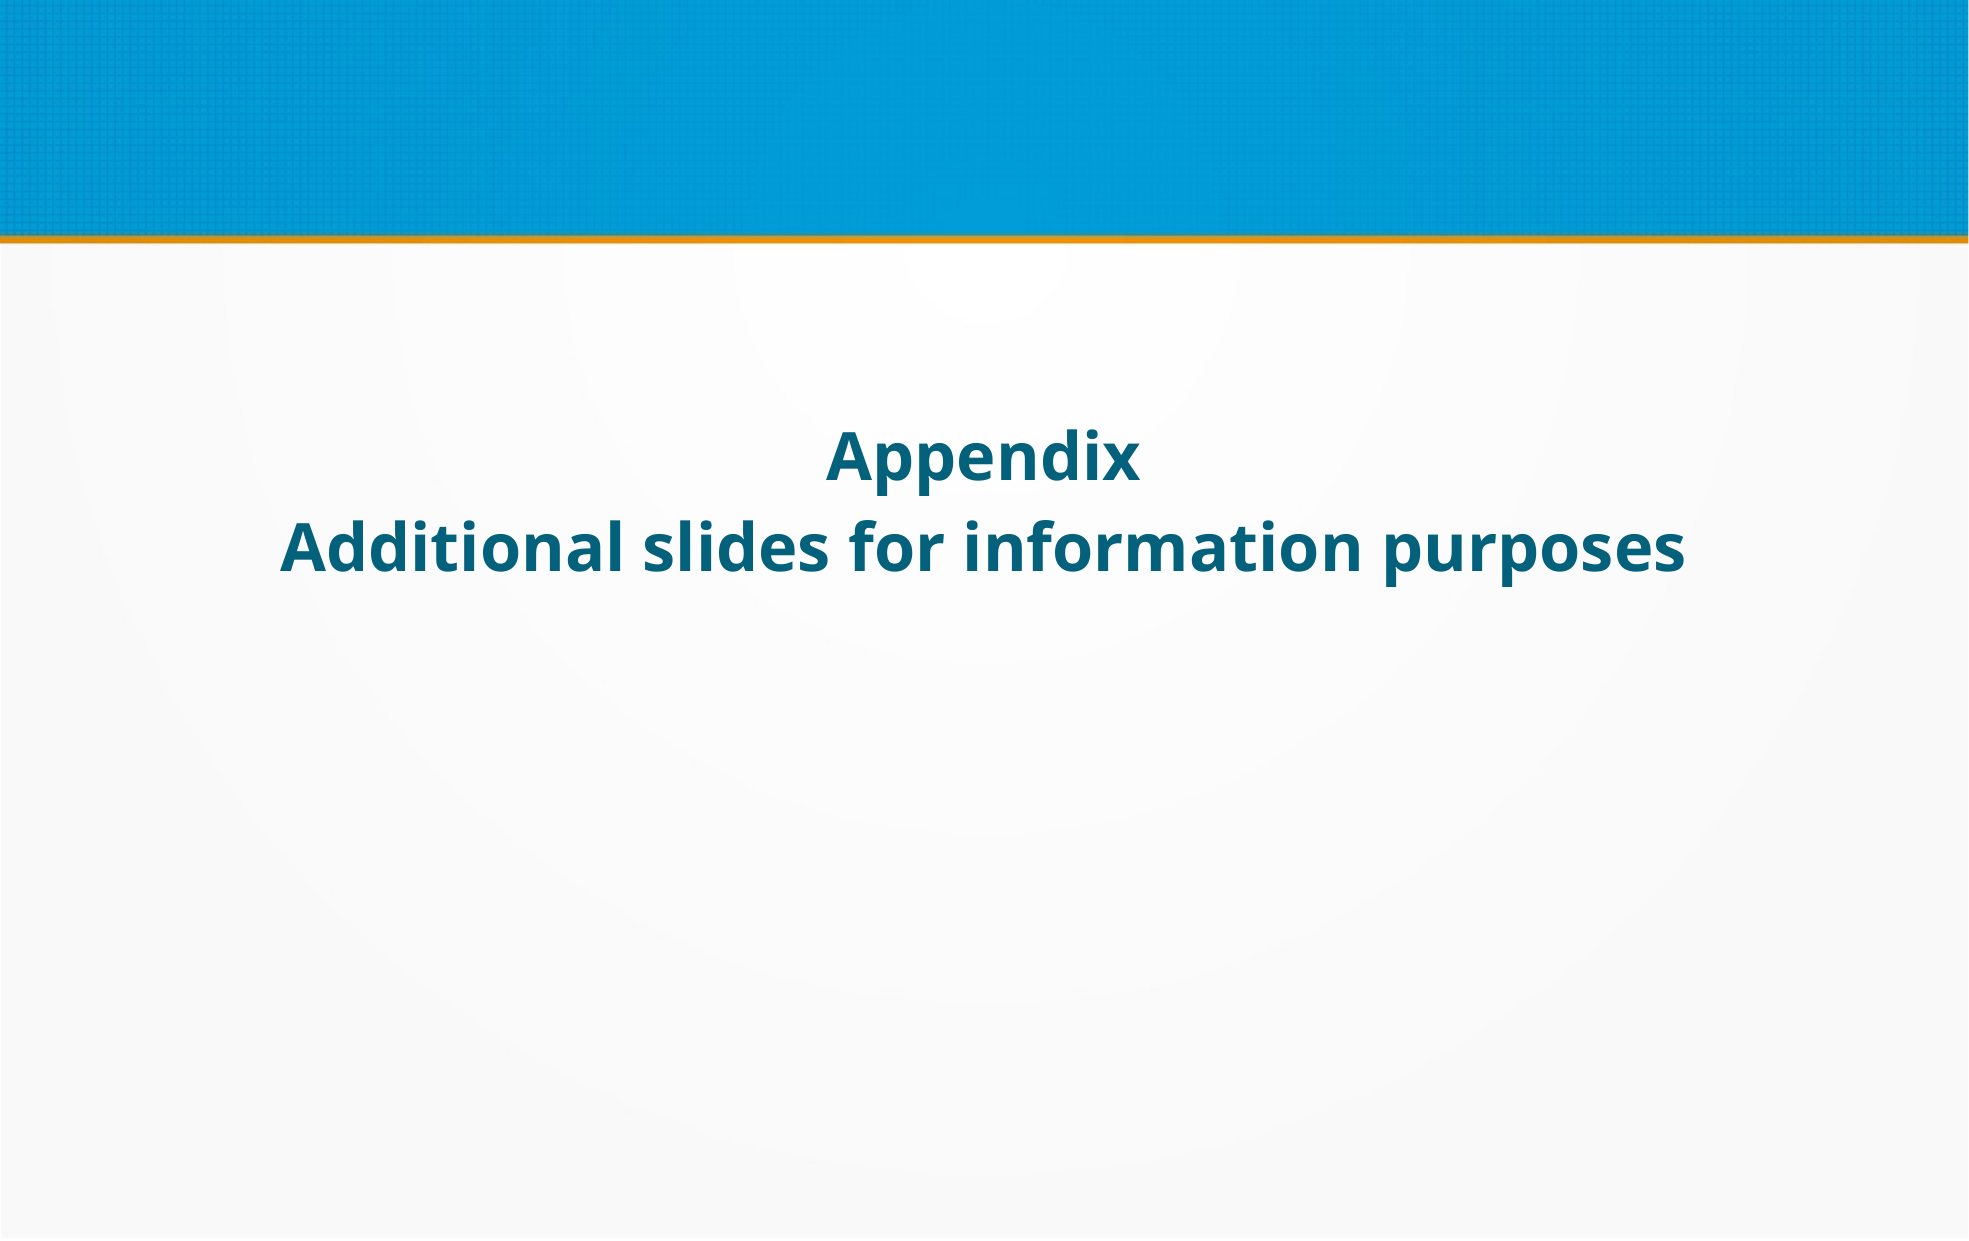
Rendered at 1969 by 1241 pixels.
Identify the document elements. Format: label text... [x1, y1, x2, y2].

picture [0, 233, 1969, 1241]
subtitle Appendix Additional slides for information purposes [98, 19, 1870, 980]
